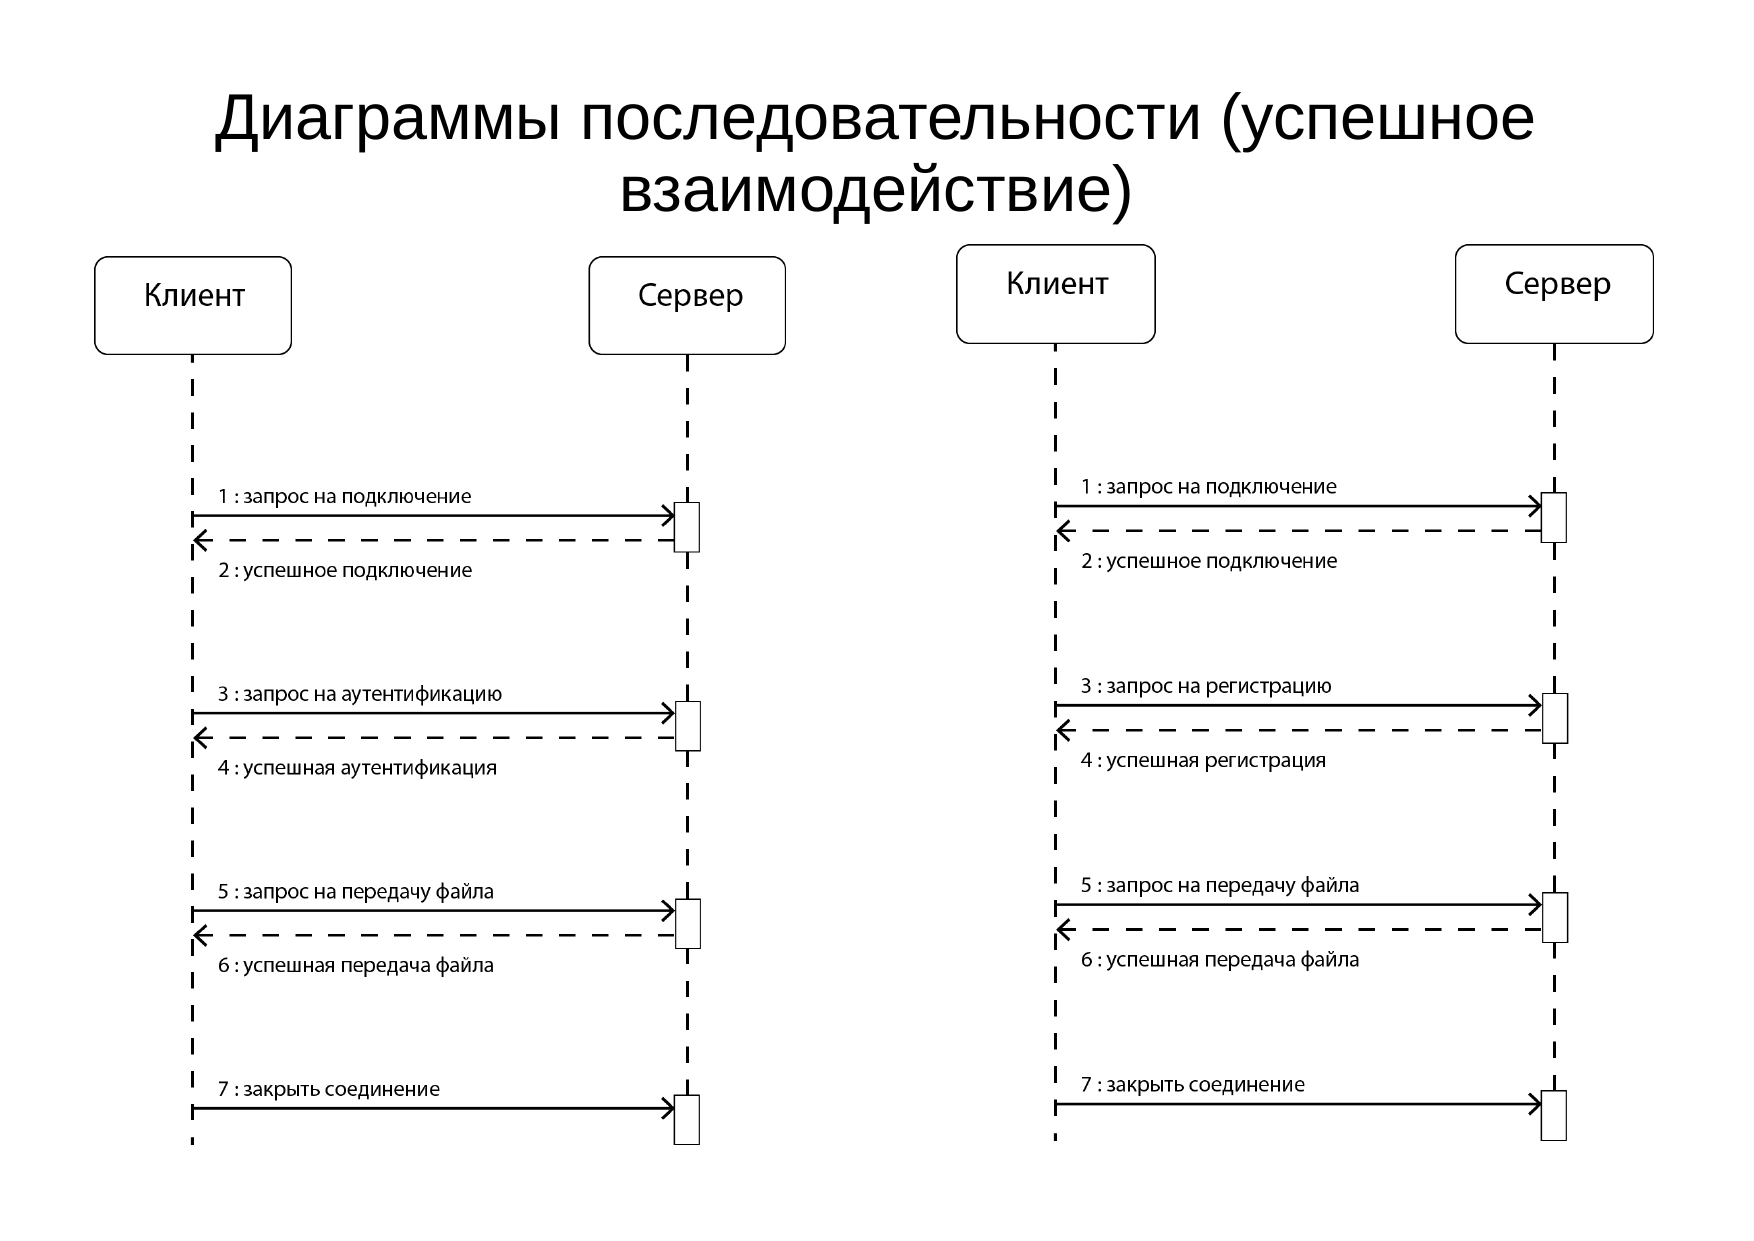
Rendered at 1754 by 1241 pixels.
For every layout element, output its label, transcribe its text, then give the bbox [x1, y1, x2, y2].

picture [94, 256, 786, 1145]
title Диаграммы последовательности (успешное взаимодействие) [87, 49, 1667, 257]
picture [956, 244, 1654, 1141]
